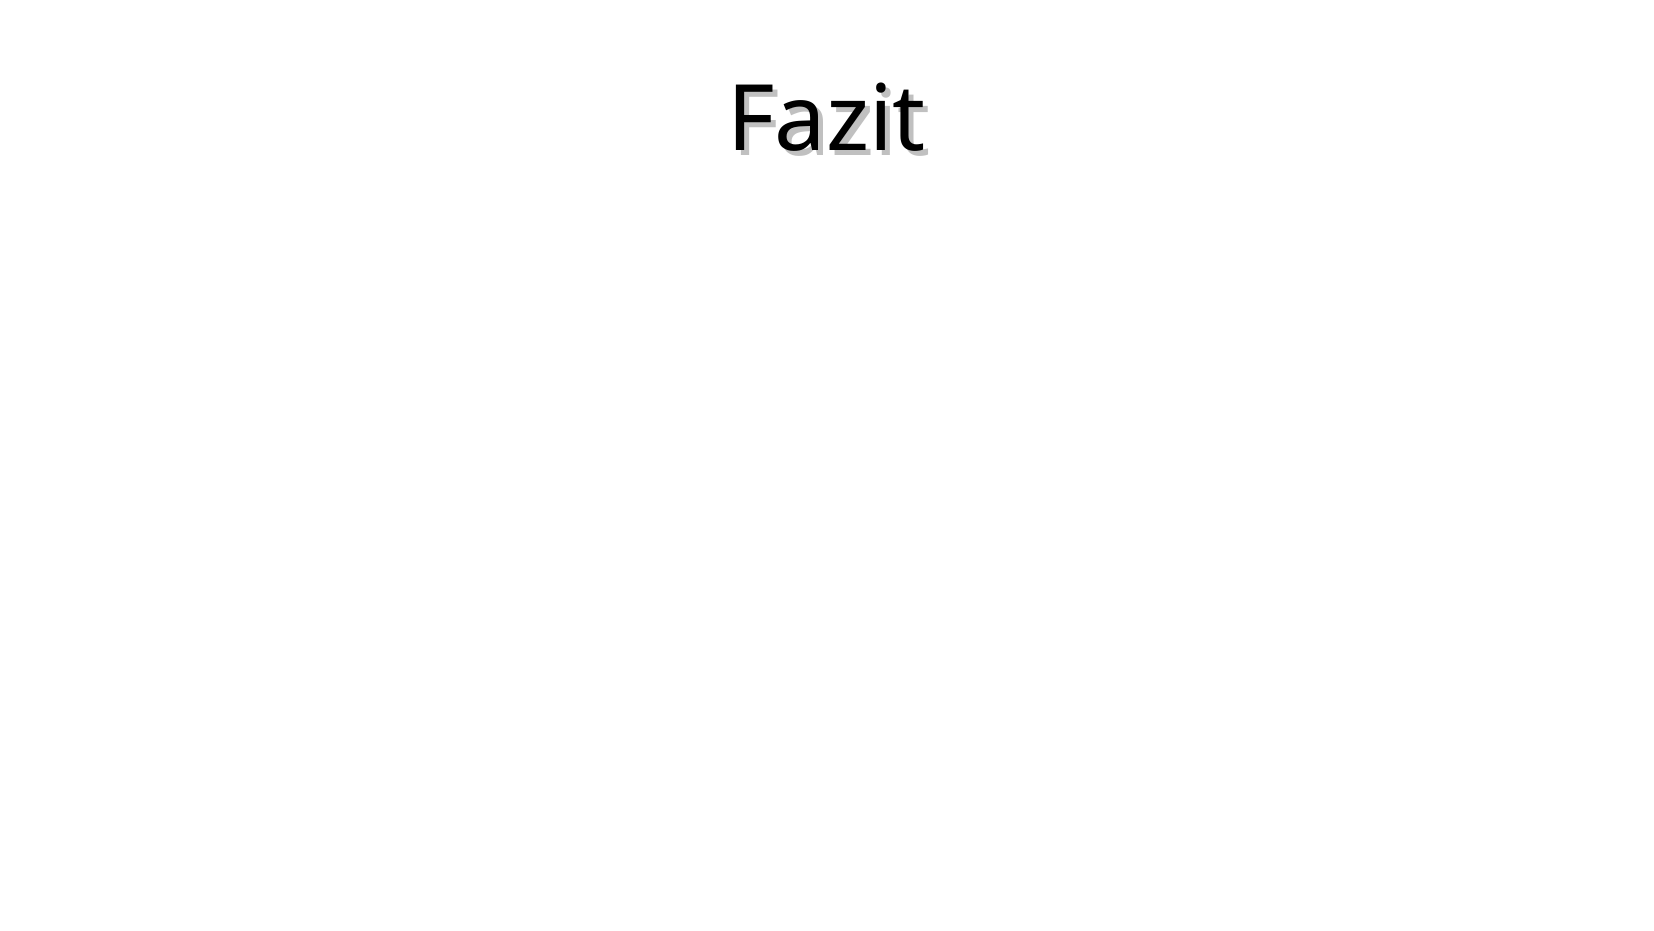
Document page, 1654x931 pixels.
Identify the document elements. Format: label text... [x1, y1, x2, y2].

title Fazit [82, 37, 1571, 193]
